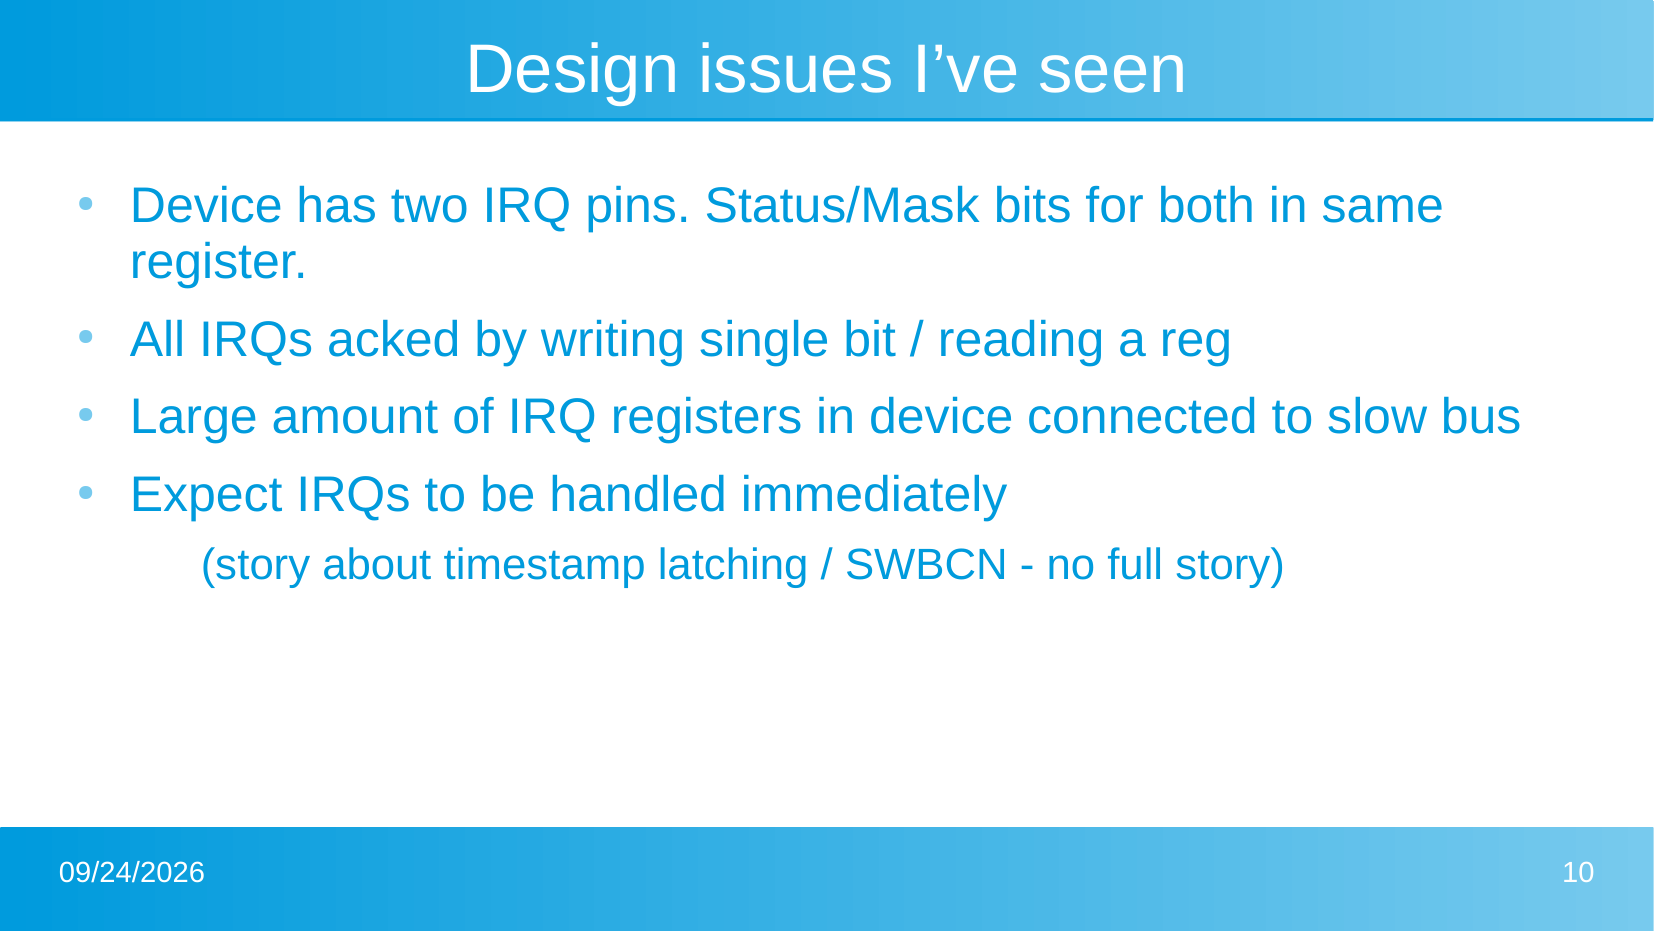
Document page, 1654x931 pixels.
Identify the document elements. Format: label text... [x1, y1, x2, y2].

list Device has two IRQ pins. Status/Mask bits for both in same register. All IRQs acked by writing single bit / reading a reg Large amount of IRQ registers in device connected to slow bus Expect IRQs to be handled immediately (story about timestamp latching / SWBCN - no full story) [59, 177, 1595, 768]
title Design issues I’ve seen [59, 29, 1595, 108]
